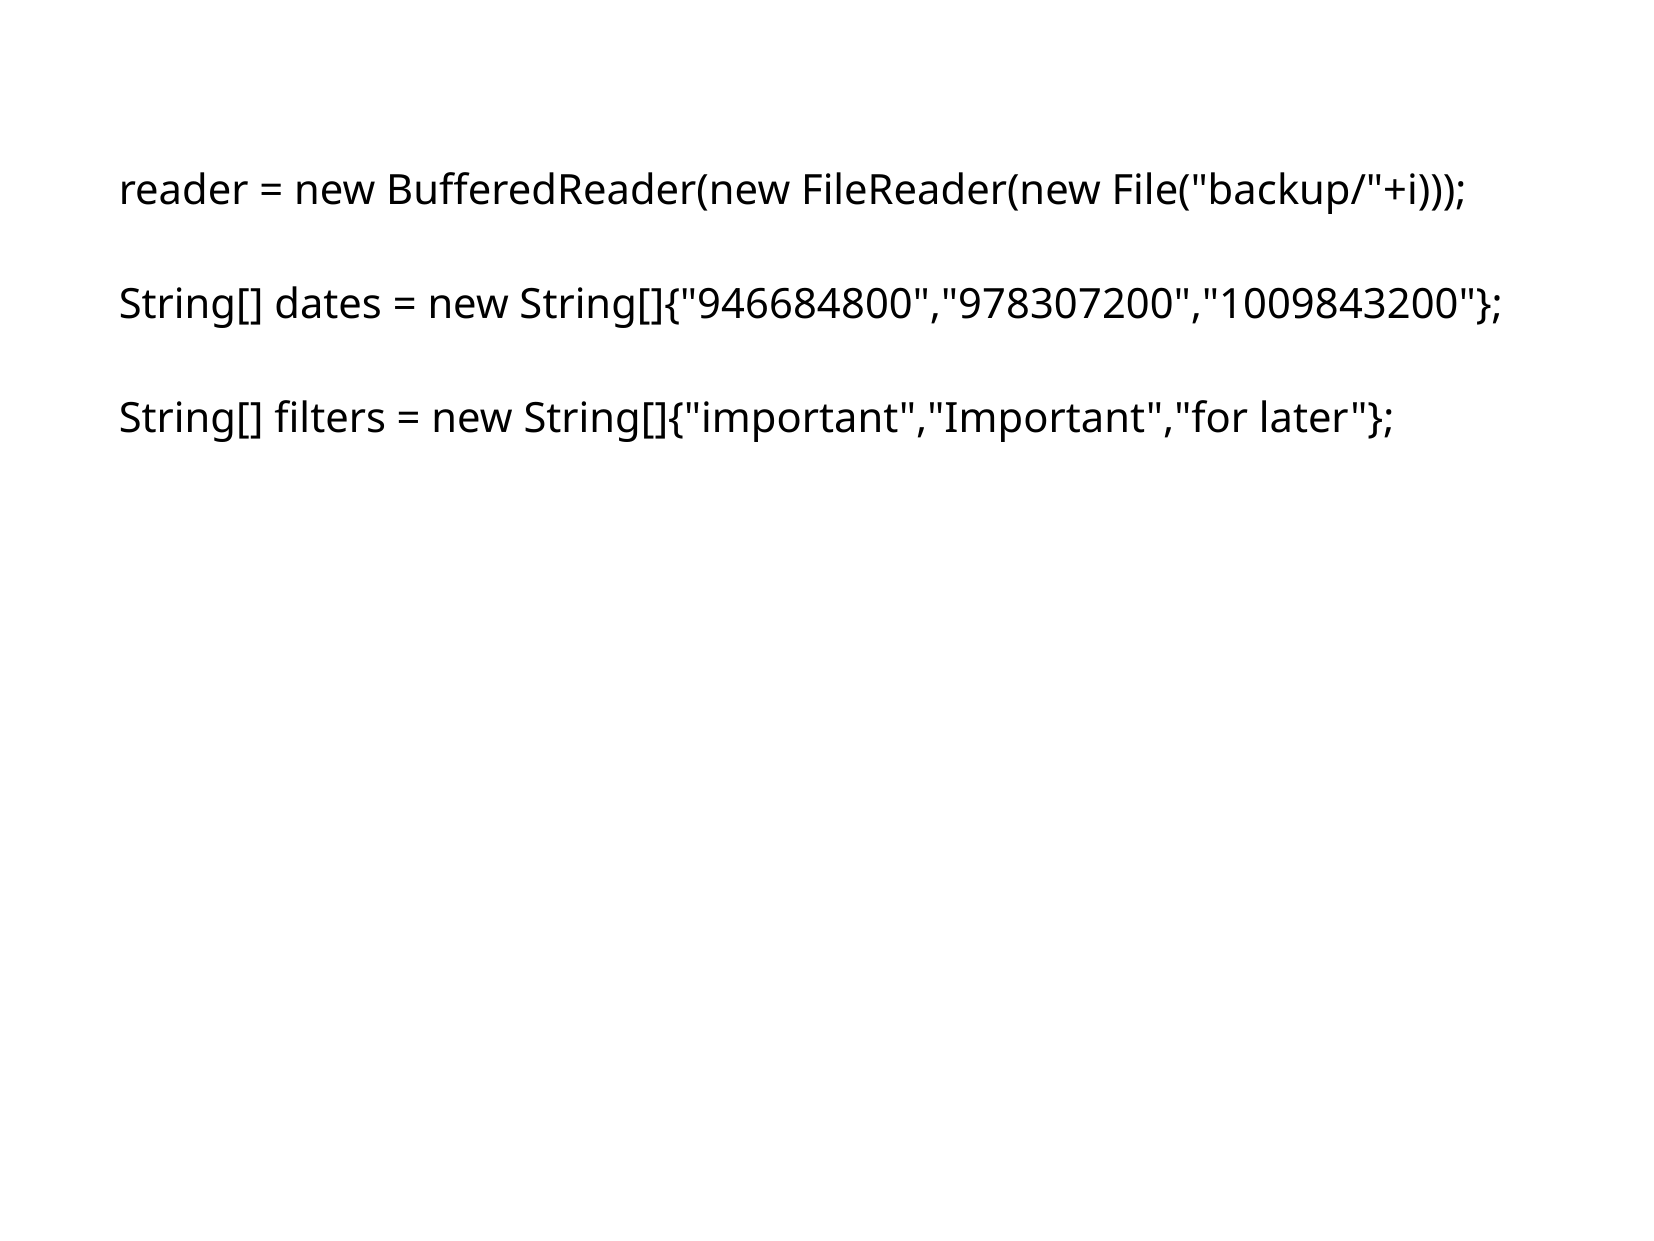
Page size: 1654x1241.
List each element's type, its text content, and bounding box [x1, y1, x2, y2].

title reader = new BufferedReader(new FileReader(new File("backup/"+i))); String[] dates = new String[]{"946684800","978307200","1009843200"}; String[] filters = new String[]{"important","Important","for later"}; [118, 184, 1607, 420]
